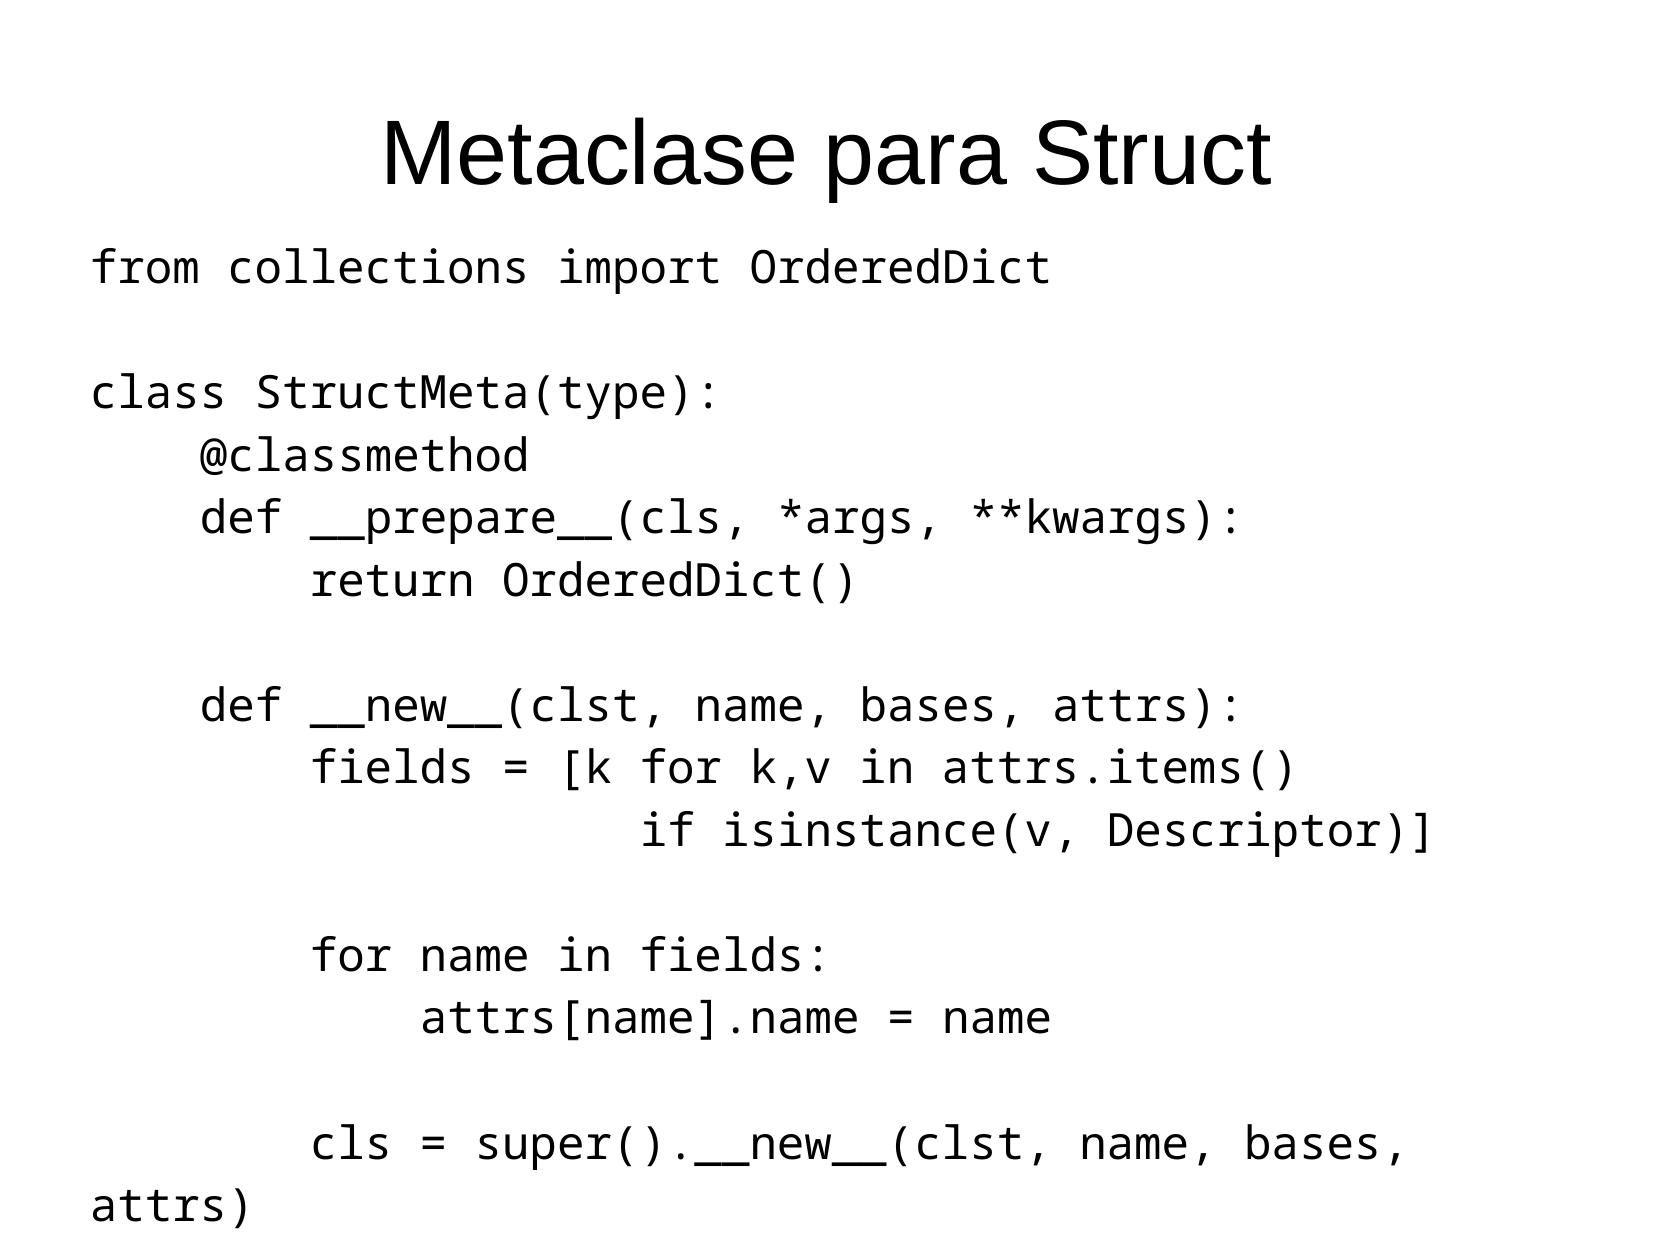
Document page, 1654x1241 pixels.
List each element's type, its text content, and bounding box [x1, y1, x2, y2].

title Metaclase para Struct [82, 49, 1571, 227]
text_box from collections import OrderedDict class StructMeta(type): @classmethod def __prepare__(cls, *args, **kwargs): return OrderedDict() def __new__(clst, name, bases, attrs): fields = [k for k,v in attrs.items() if isinstance(v, Descriptor)] for name in fields: attrs[name].name = name cls = super().__new__(clst, name, bases, attrs) cls._fields = fields return cls [75, 227, 1597, 1036]
